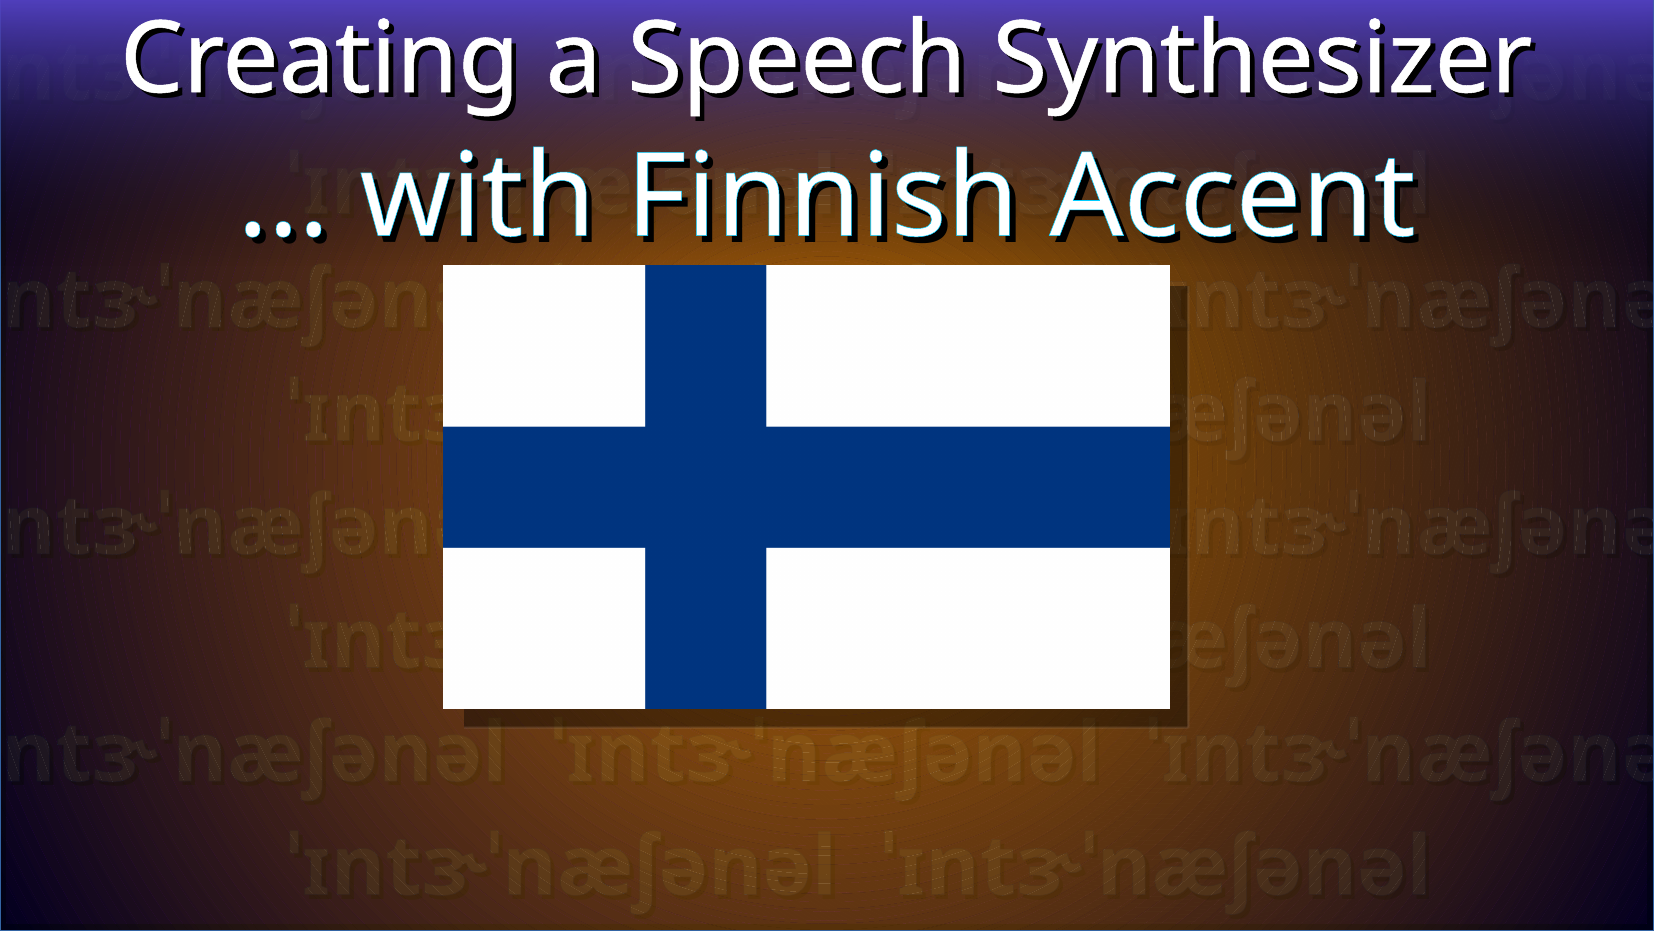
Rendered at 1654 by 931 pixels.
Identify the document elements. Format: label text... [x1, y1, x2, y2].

title Creating a Speech Synthesizer … with Finnish Accent [0, 0, 1654, 258]
picture [443, 265, 1170, 709]
text_box [0, 258, 1654, 931]
